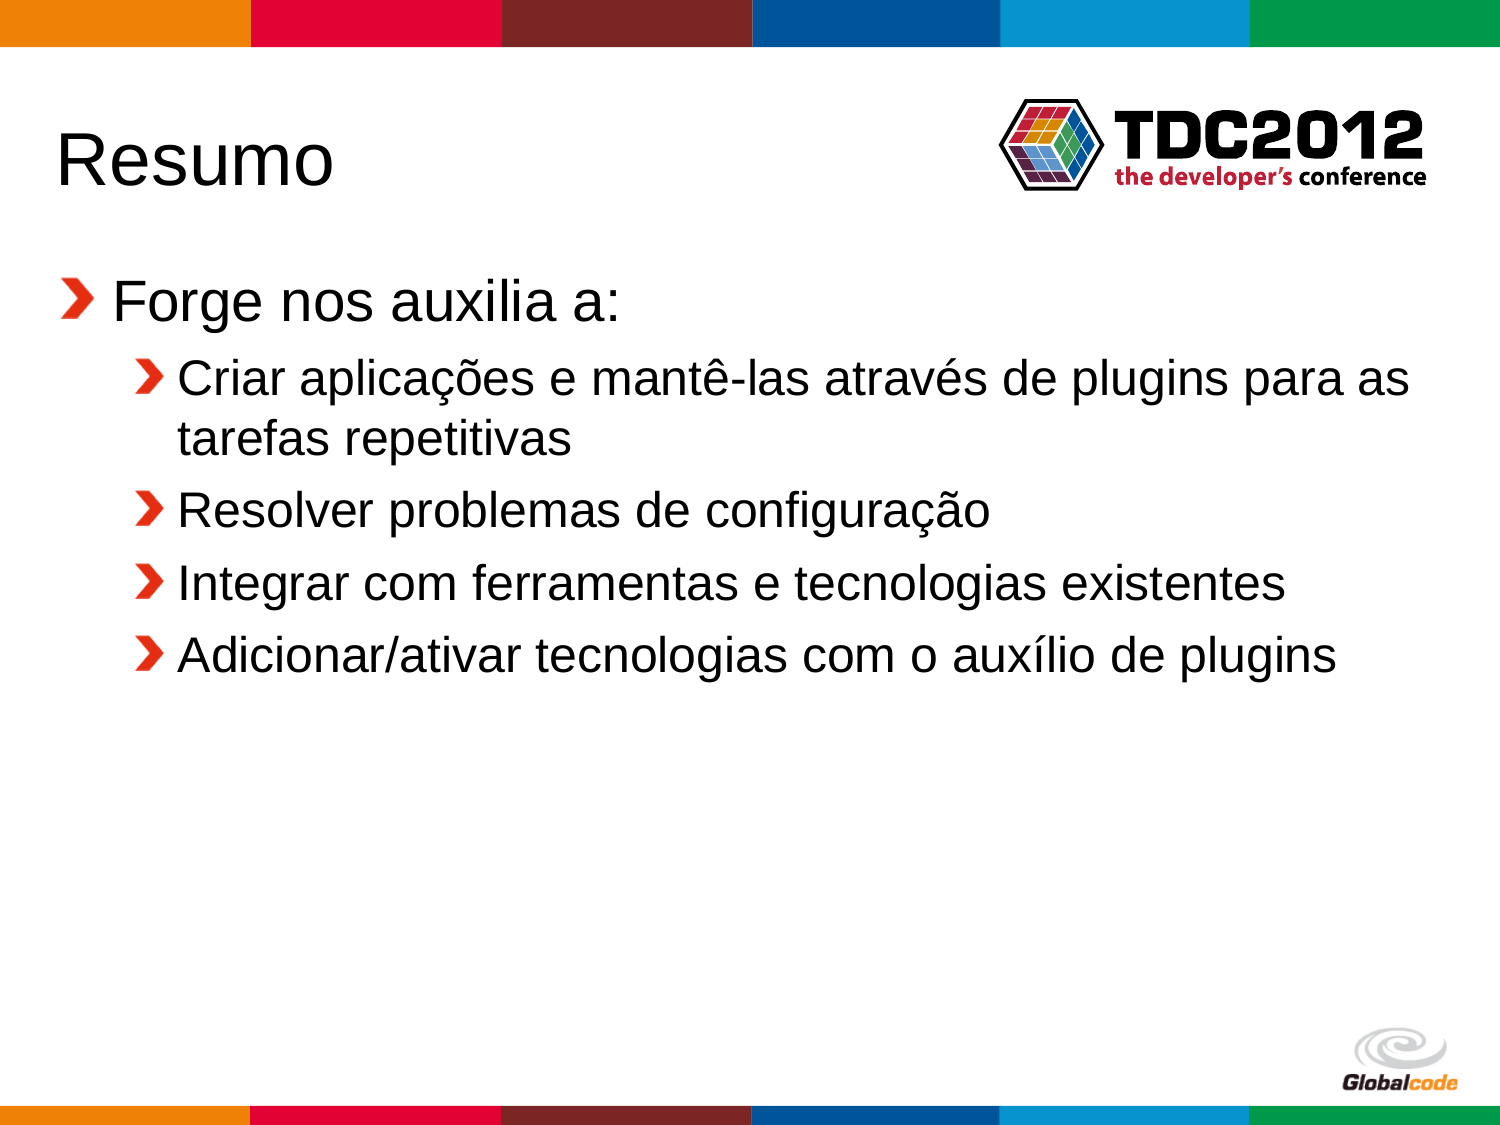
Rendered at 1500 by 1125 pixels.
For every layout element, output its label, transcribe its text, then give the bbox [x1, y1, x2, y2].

list Forge nos auxilia a: Criar aplicações e mantê-las através de plugins para as tarefas repetitivas Resolver problemas de configuração Integrar com ferramentas e tecnologias existentes Adicionar/ativar tecnologias com o auxílio de plugins [41, 255, 1459, 998]
picture [1340, 999, 1459, 1105]
title Resumo [41, 57, 975, 254]
